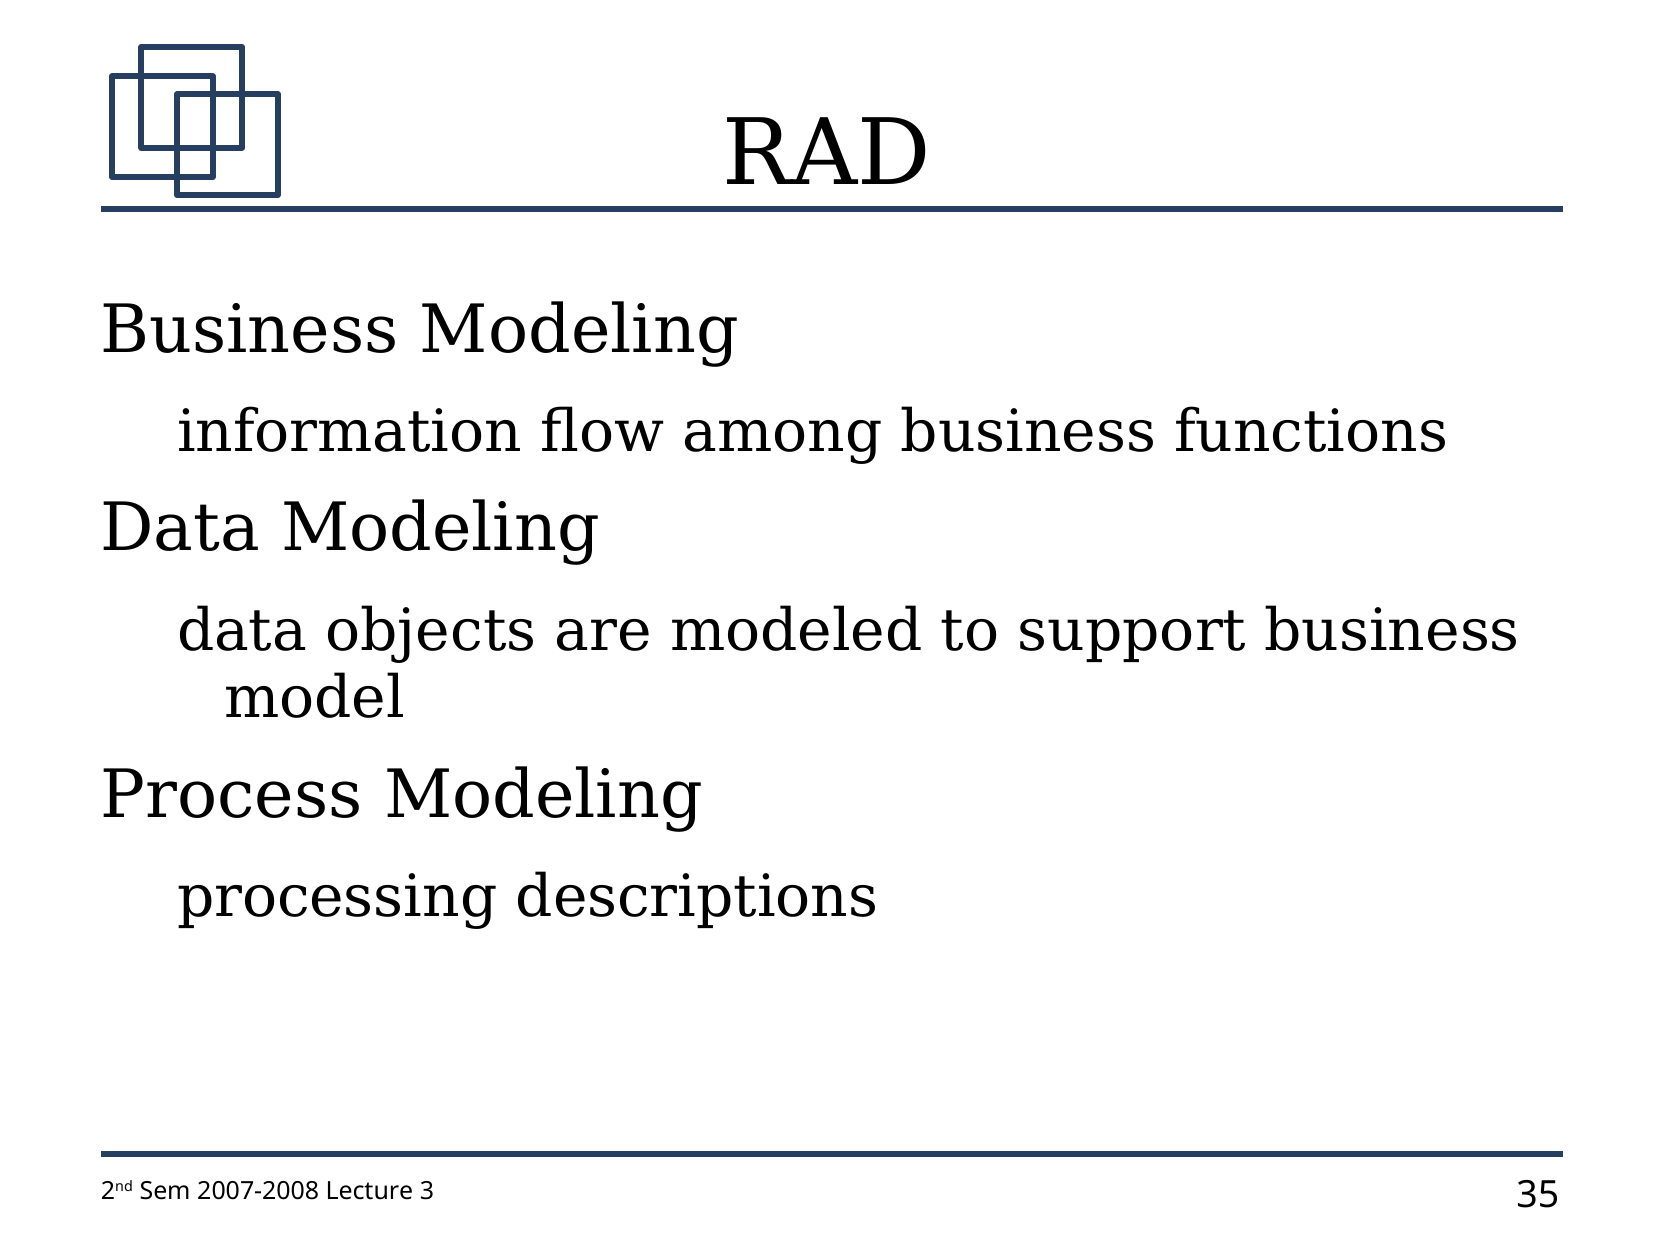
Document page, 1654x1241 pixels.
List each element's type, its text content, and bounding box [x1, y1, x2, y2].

title RAD [82, 49, 1571, 257]
list Business Modeling information flow among business functions Data Modeling data objects are modeled to support business model Process Modeling processing descriptions [82, 290, 1571, 1109]
